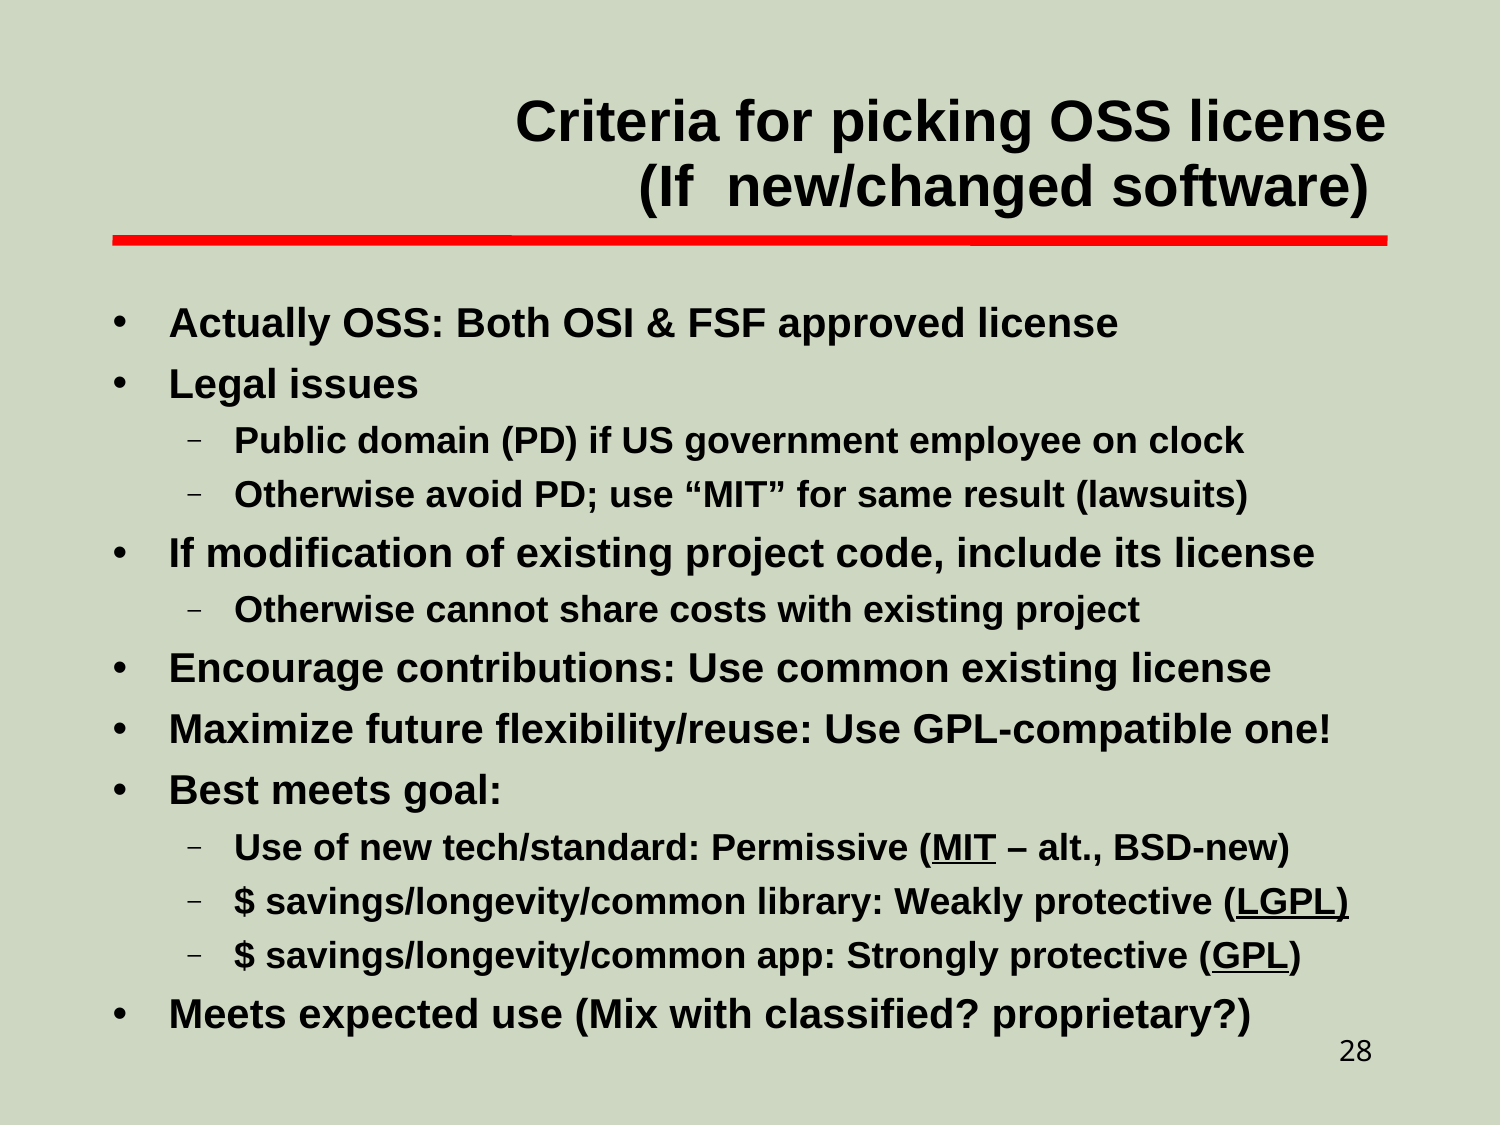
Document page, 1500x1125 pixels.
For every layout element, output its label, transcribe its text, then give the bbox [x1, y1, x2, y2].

title Criteria for picking OSS license (If new/changed software) [337, 85, 1388, 224]
list Actually OSS: Both OSI & FSF approved license Legal issues Public domain (PD) if US government employee on clock Otherwise avoid PD; use “MIT” for same result (lawsuits) If modification of existing project code, include its license Otherwise cannot share costs with existing project Encourage contributions: Use common existing license Maximize future flexibility/reuse: Use GPL-compatible one! Best meets goal: Use of new tech/standard: Permissive (MIT – alt., BSD-new) $ savings/longevity/common library: Weakly protective (LGPL) $ savings/longevity/common app: Strongly protective (GPL) Meets expected use (Mix with classified? proprietary?) [112, 299, 1388, 1098]
